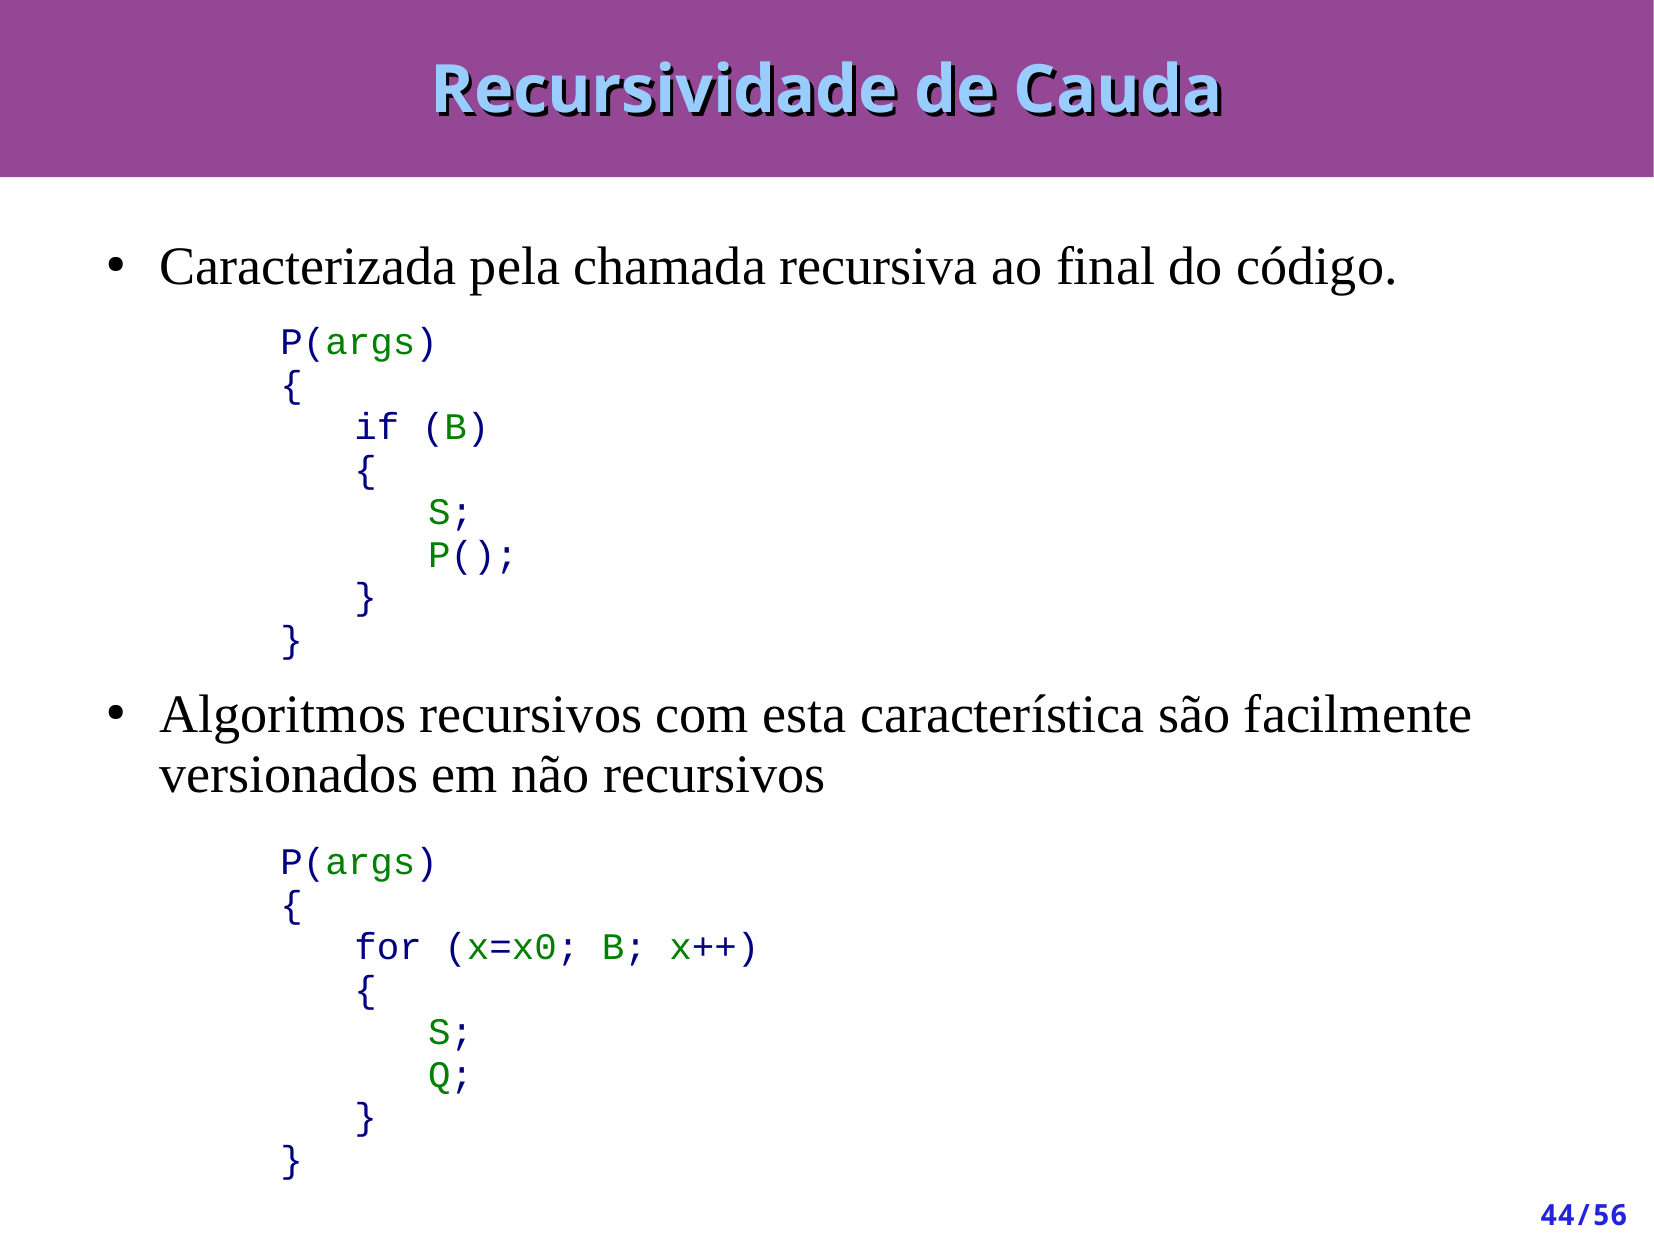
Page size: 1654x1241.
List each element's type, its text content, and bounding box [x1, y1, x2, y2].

list Caracterizada pela chamada recursiva ao final do código. Algoritmos recursivos com esta característica são facilmente versionados em não recursivos [88, 236, 1577, 1055]
text_box P(args) { for (x=x0; B; x++) { S; Q; } } [265, 835, 975, 1193]
title Recursividade de Cauda [82, 0, 1571, 176]
text_box P(args) { if (B) { S; P(); } } [265, 316, 739, 673]
